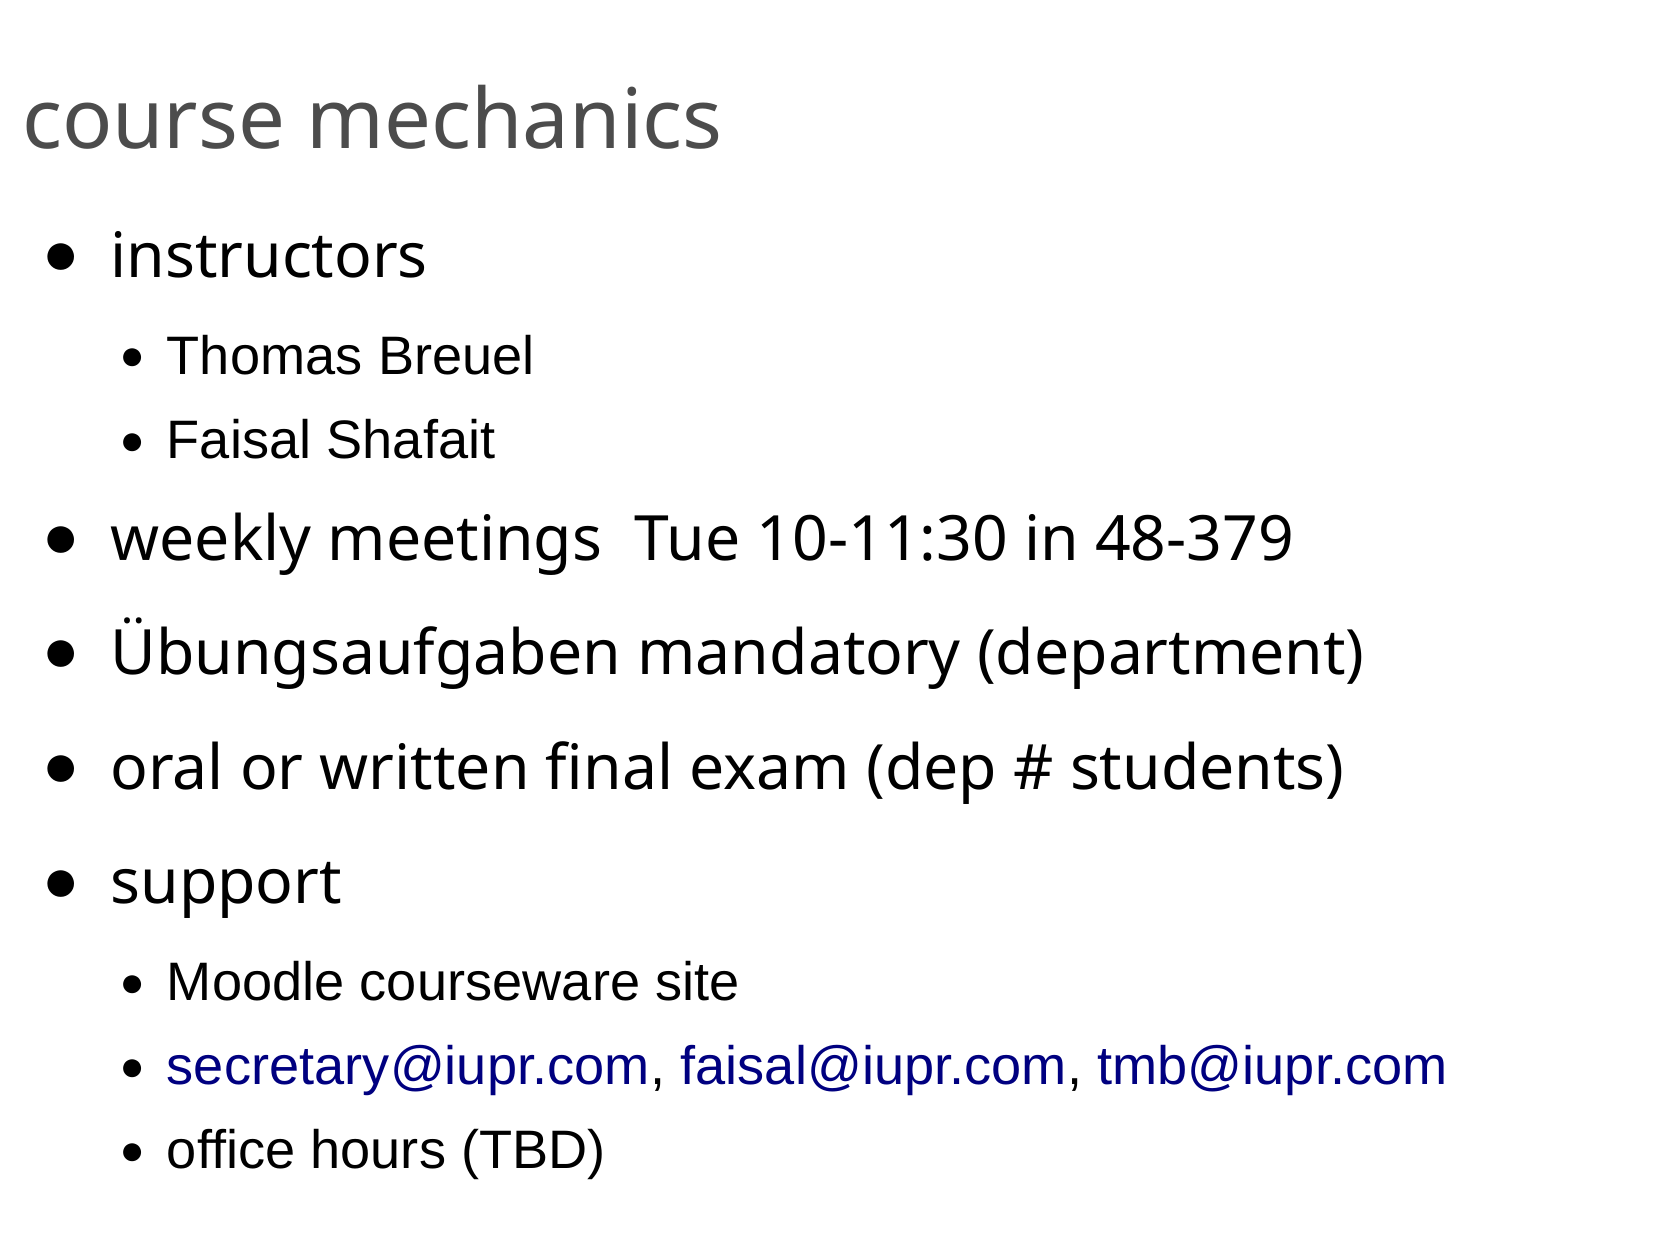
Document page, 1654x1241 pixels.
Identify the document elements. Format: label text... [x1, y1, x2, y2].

list instructors Thomas Breuel Faisal Shafait weekly meetings Tue 10-11:30 in 48-379 Übungsaufgaben mandatory (department) oral or written final exam (dep # students) support Moodle courseware site secretary@iupr.com, faisal@iupr.com, tmb@iupr.com office hours (TBD) [25, 203, 1654, 1189]
title course mechanics [22, 19, 1654, 213]
